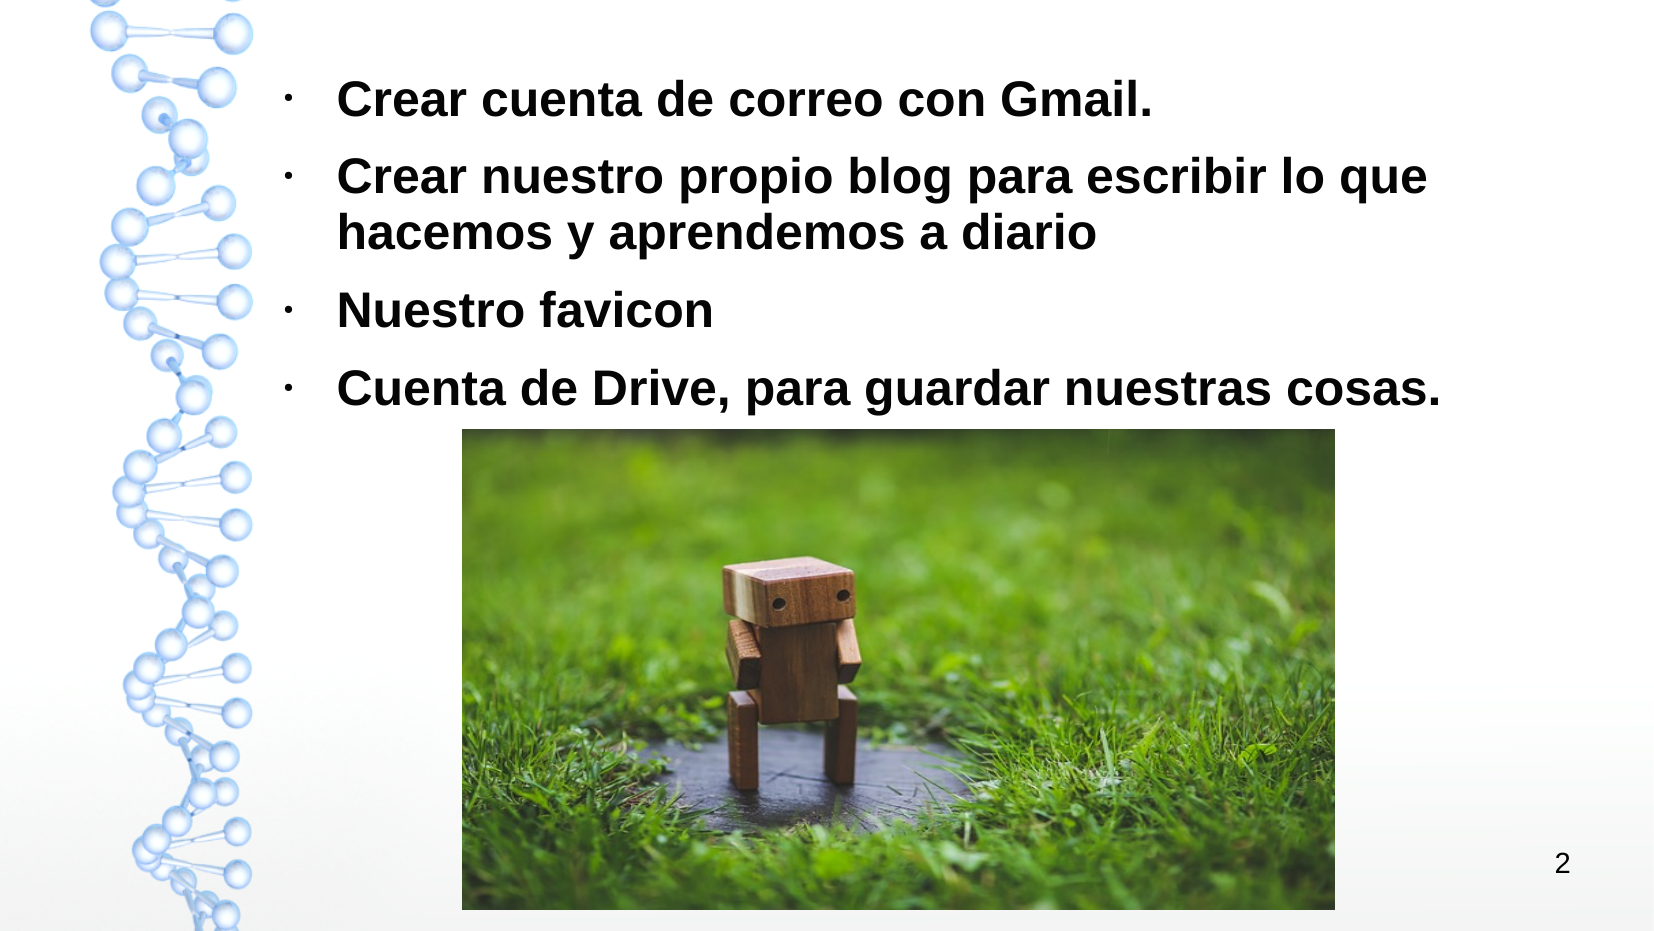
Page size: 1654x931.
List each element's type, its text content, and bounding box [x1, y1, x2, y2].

list Crear cuenta de correo con Gmail. Crear nuestro propio blog para escribir lo que hacemos y aprendemos a diario Nuestro favicon Cuenta de Drive, para guardar nuestras cosas. [265, 70, 1595, 898]
picture [0, 0, 1654, 931]
